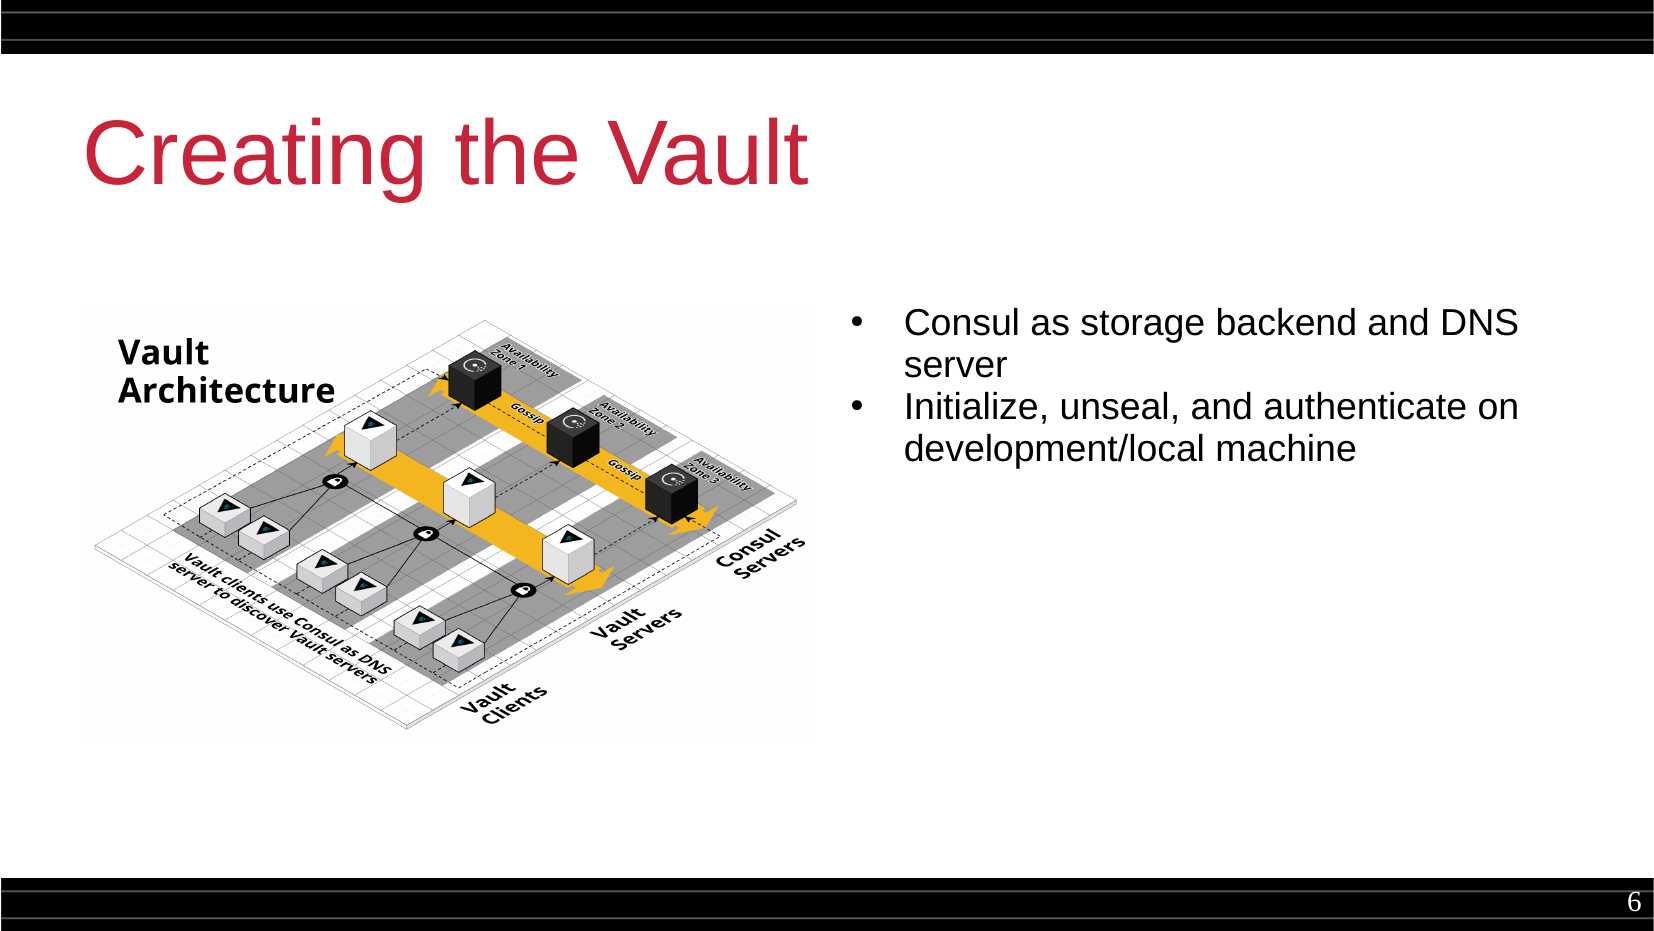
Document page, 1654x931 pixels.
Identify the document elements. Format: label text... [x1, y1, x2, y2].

picture [1, 0, 1654, 54]
title Creating the Vault [82, 75, 1571, 231]
picture [82, 307, 809, 738]
text_box Consul as storage backend and DNS server Initialize, unseal, and authenticate on development/local machine [818, 252, 1606, 550]
picture [1, 878, 1654, 931]
